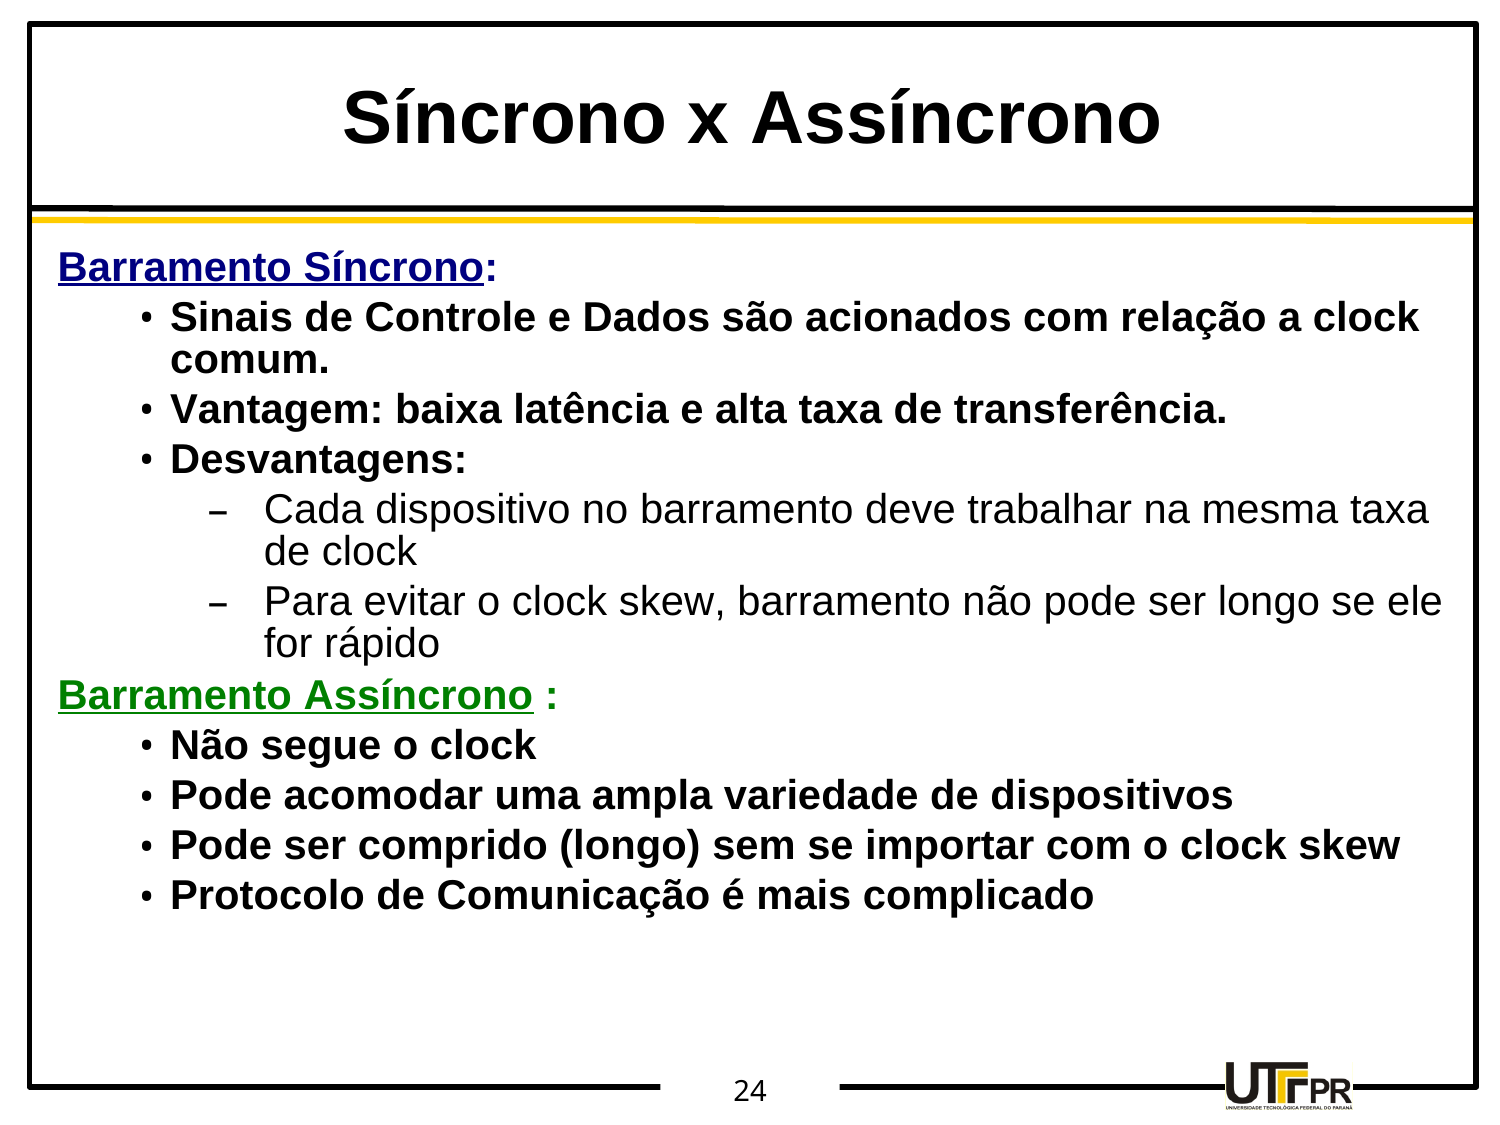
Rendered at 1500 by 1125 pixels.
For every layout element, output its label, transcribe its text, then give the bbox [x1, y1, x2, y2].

list Barramento Síncrono: Sinais de Controle e Dados são acionados com relação a clock comum. Vantagem: baixa latência e alta taxa de transferência. Desvantagens: Cada dispositivo no barramento deve trabalhar na mesma taxa de clock Para evitar o clock skew, barramento não pode ser longo se ele for rápido Barramento Assíncrono : Não segue o clock Pode acomodar uma ampla variedade de dispositivos Pode ser comprido (longo) sem se importar com o clock skew Protocolo de Comunicação é mais complicado [47, 243, 1465, 928]
picture [1225, 1062, 1353, 1110]
title Síncrono x Assíncrono [29, 75, 1477, 170]
